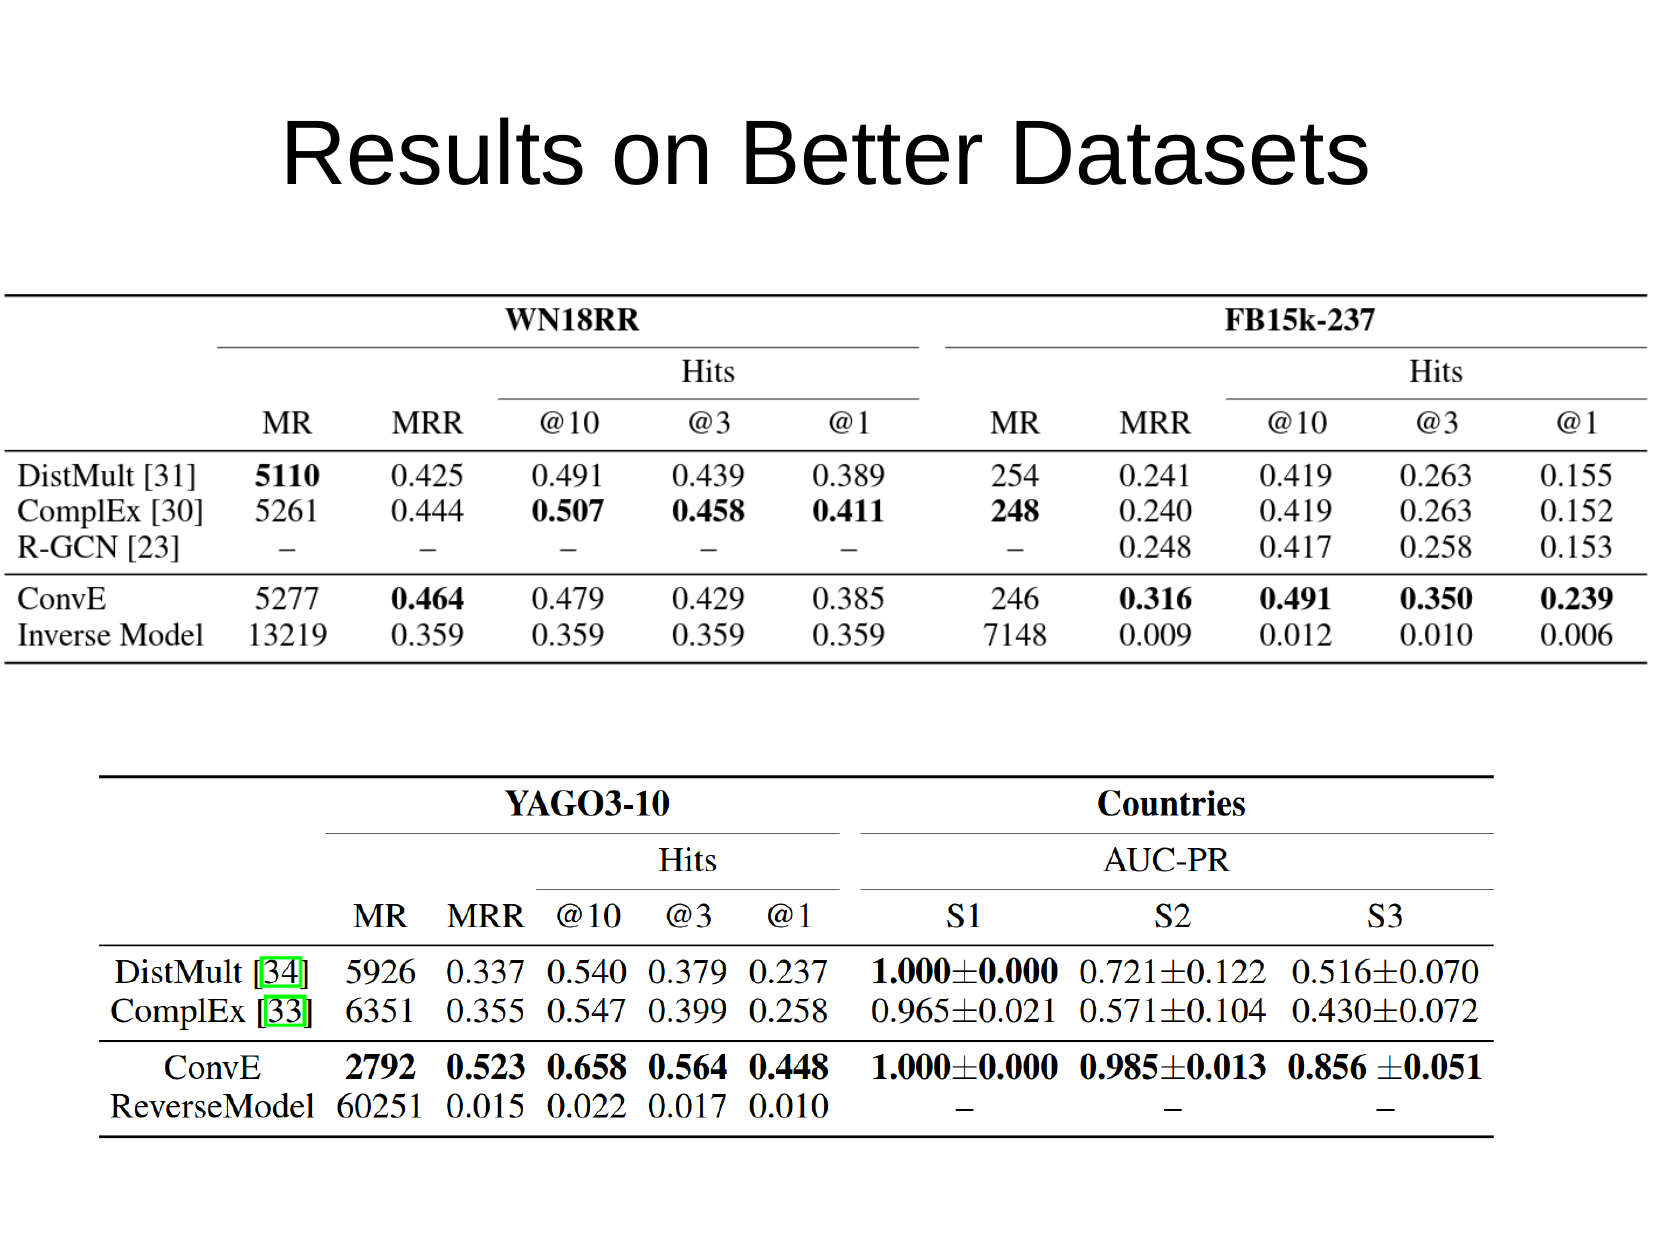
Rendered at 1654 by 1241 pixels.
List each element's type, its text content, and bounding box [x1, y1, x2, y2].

picture [4, 286, 1654, 675]
title Results on Better Datasets [82, 49, 1571, 257]
picture [92, 772, 1506, 1142]
